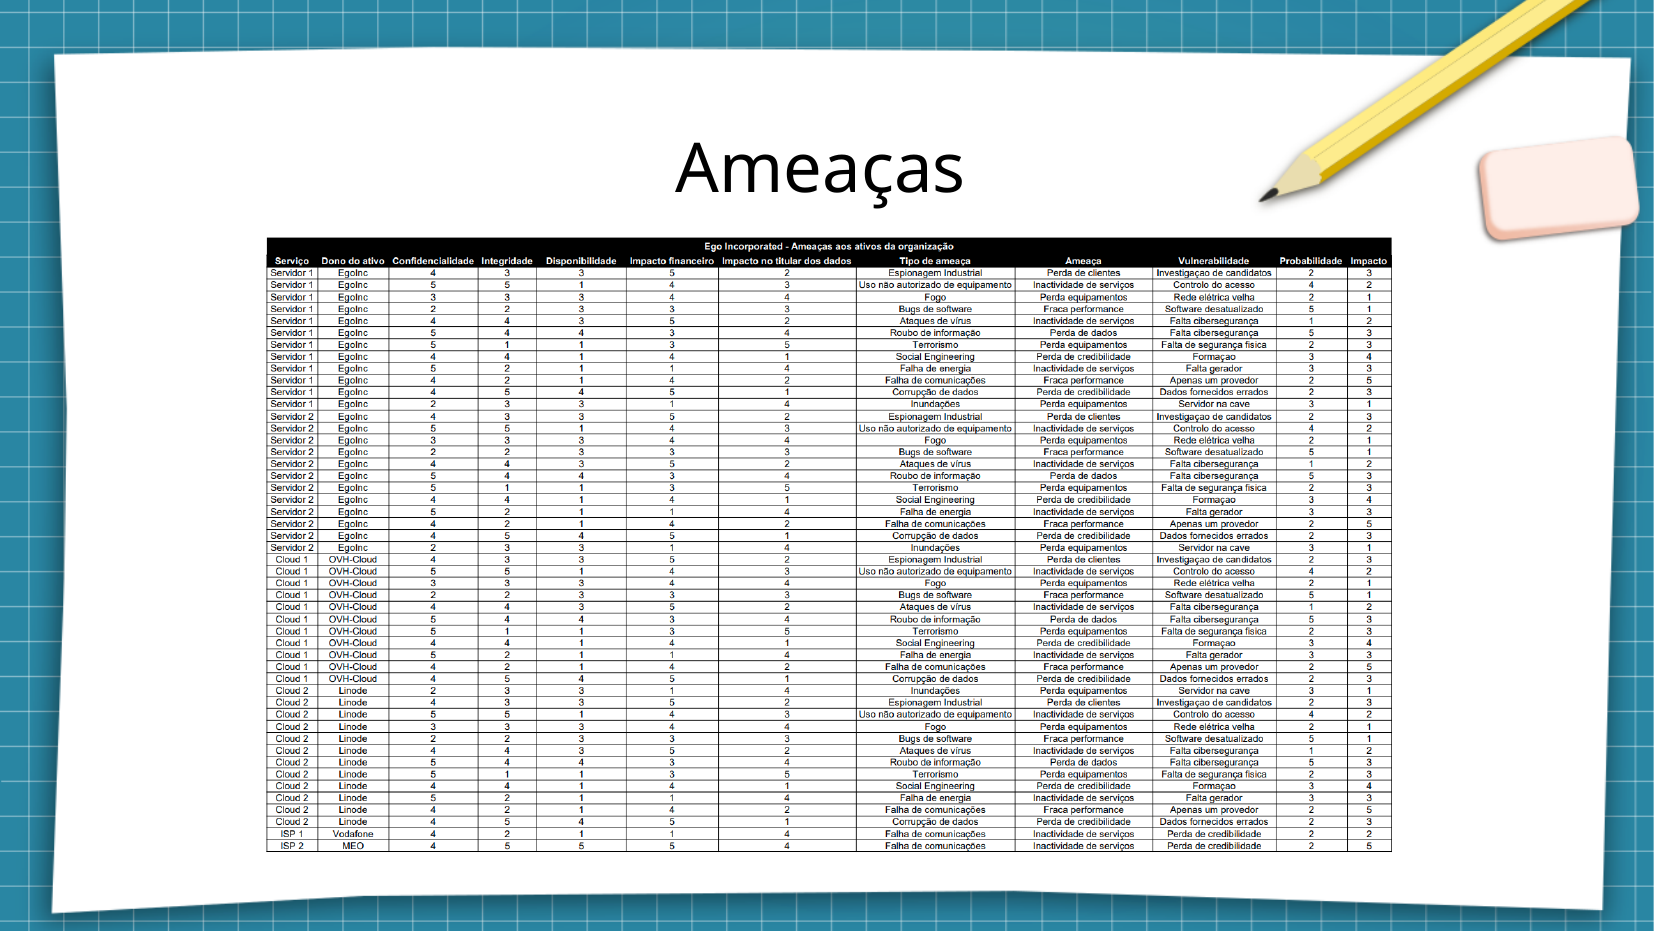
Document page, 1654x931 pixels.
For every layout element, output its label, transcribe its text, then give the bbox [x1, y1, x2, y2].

picture [0, 0, 1654, 931]
title Ameaças [76, 88, 1565, 244]
